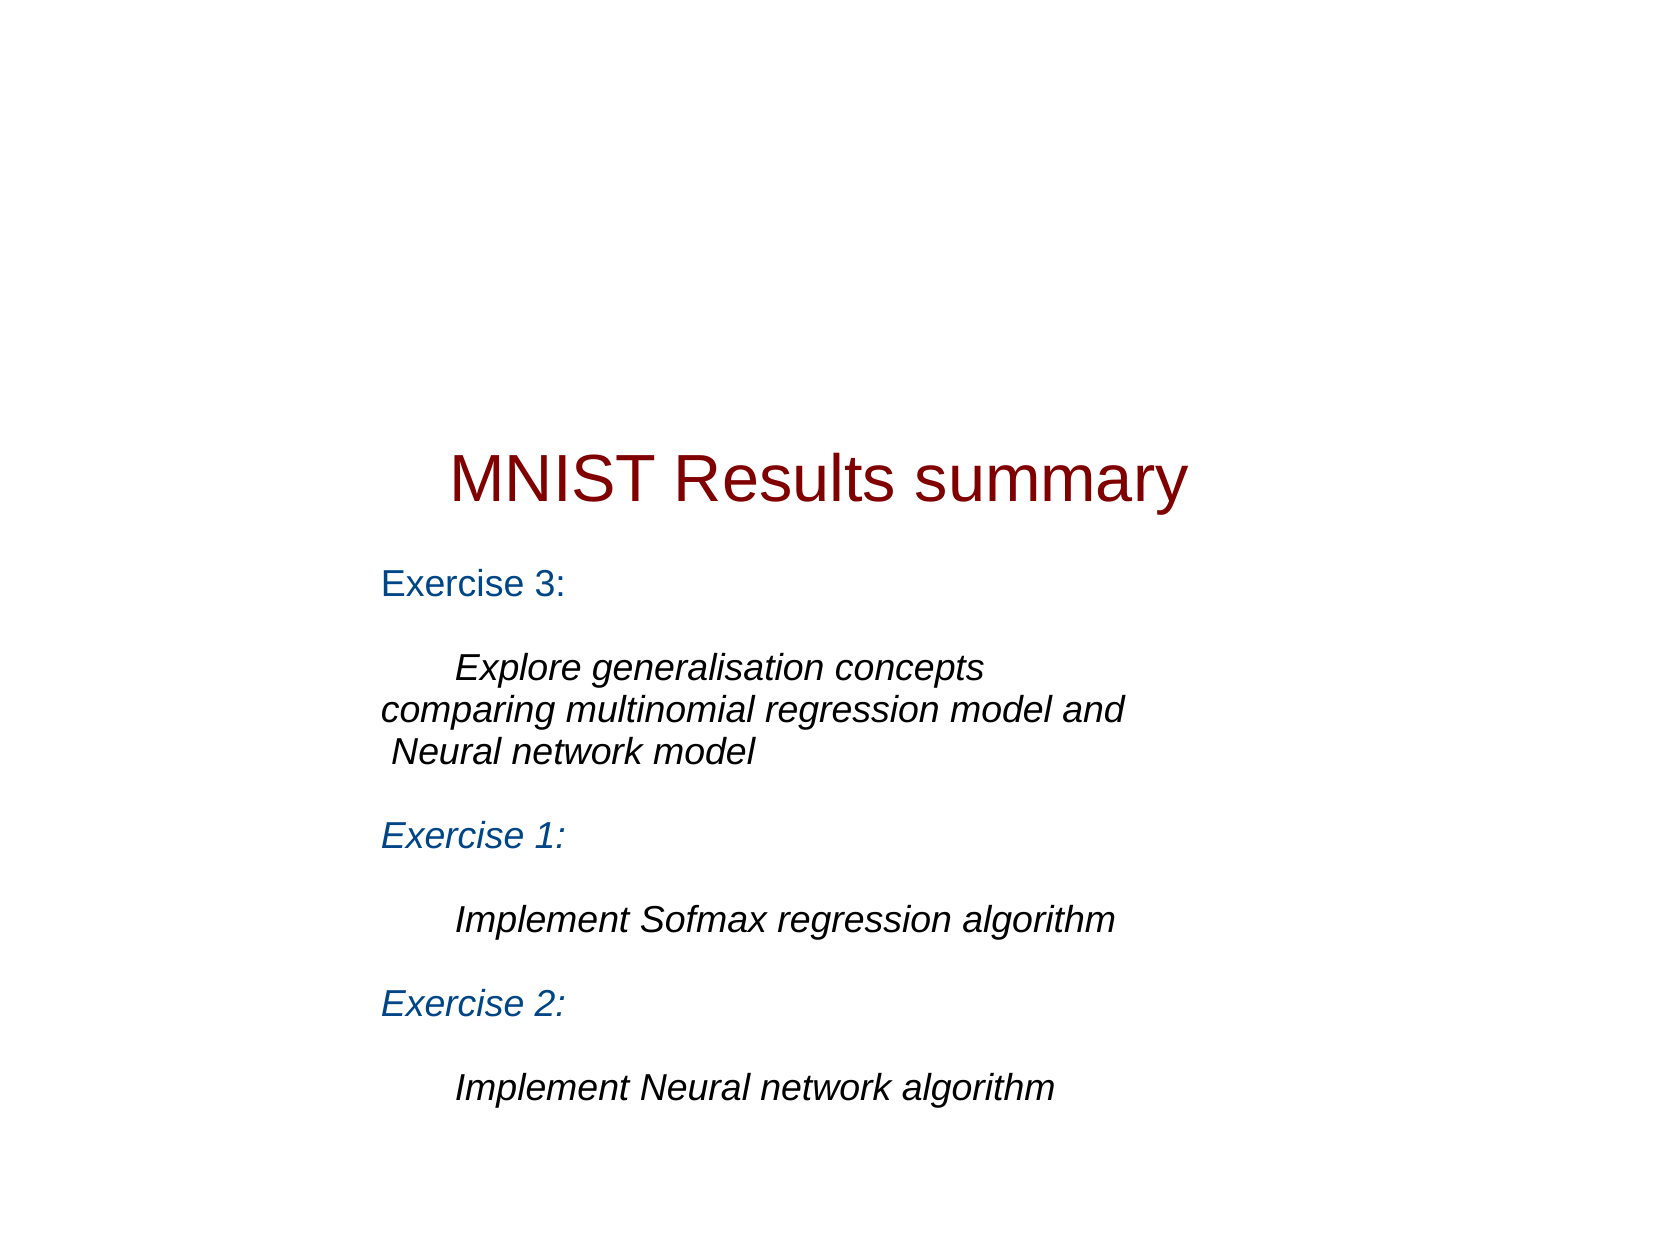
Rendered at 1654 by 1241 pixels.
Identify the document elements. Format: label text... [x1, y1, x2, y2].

subtitle MNIST Results summary [82, 165, 1538, 792]
text_box Exercise 3: Explore generalisation concepts comparing multinomial regression model and Neural network model Exercise 1: Implement Sofmax regression algorithm Exercise 2: Implement Neural network algorithm [366, 555, 1146, 1116]
